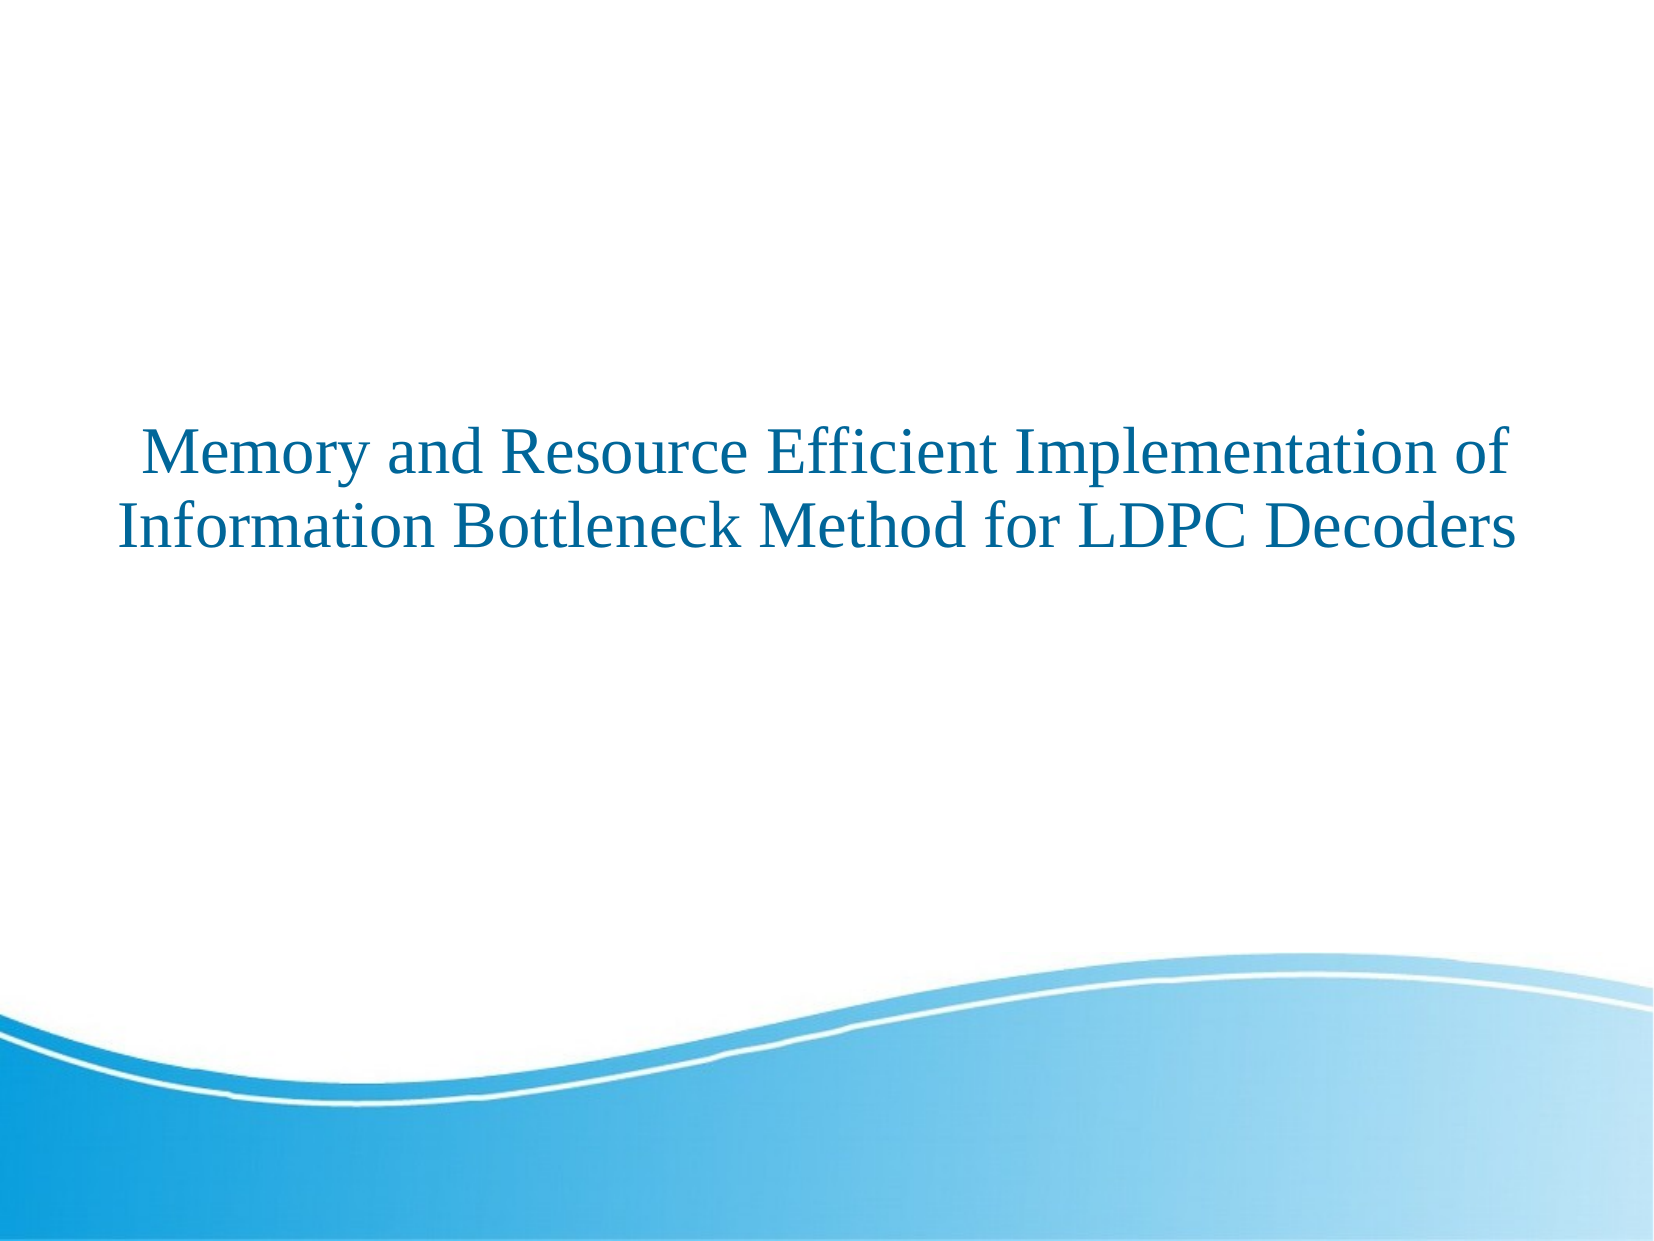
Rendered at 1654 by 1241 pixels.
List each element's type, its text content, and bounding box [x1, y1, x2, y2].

picture [0, 952, 1654, 1241]
title Memory and Resource Efficient Implementation of Information Bottleneck Method for LDPC Decoders [82, 384, 1571, 592]
